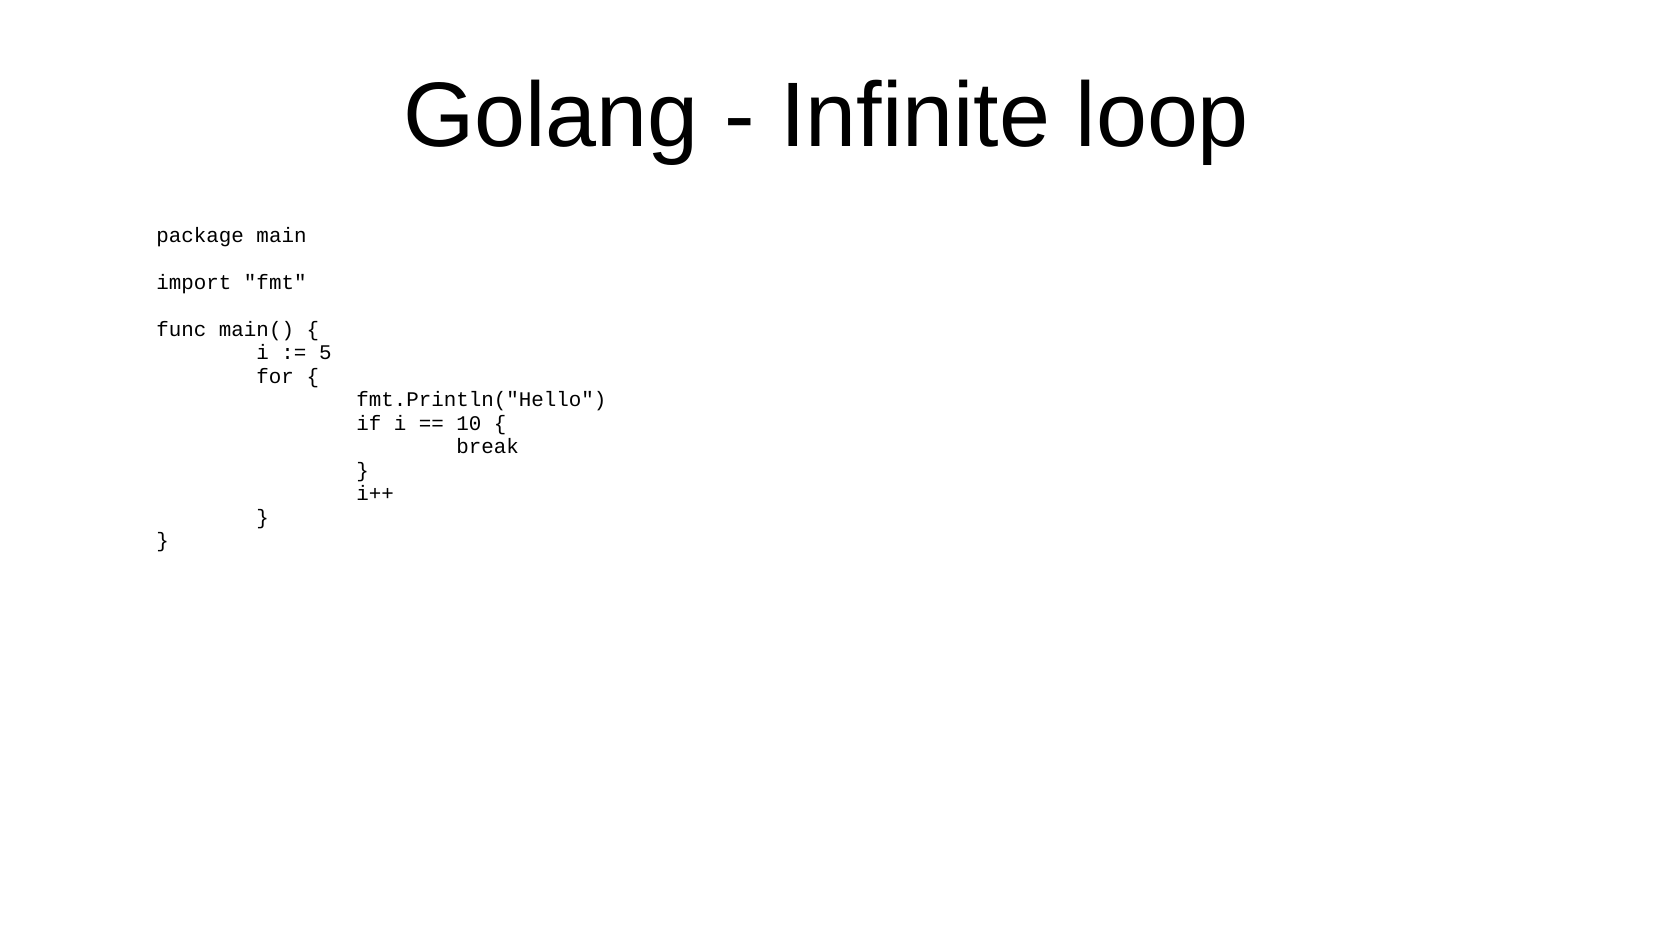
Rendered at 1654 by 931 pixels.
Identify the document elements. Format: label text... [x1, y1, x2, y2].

title Golang - Infinite loop [82, 37, 1571, 193]
text_box package main import "fmt" func main() { i := 5 for { fmt.Println("Hello") if i == 10 { break } i++ } } [141, 217, 1072, 639]
